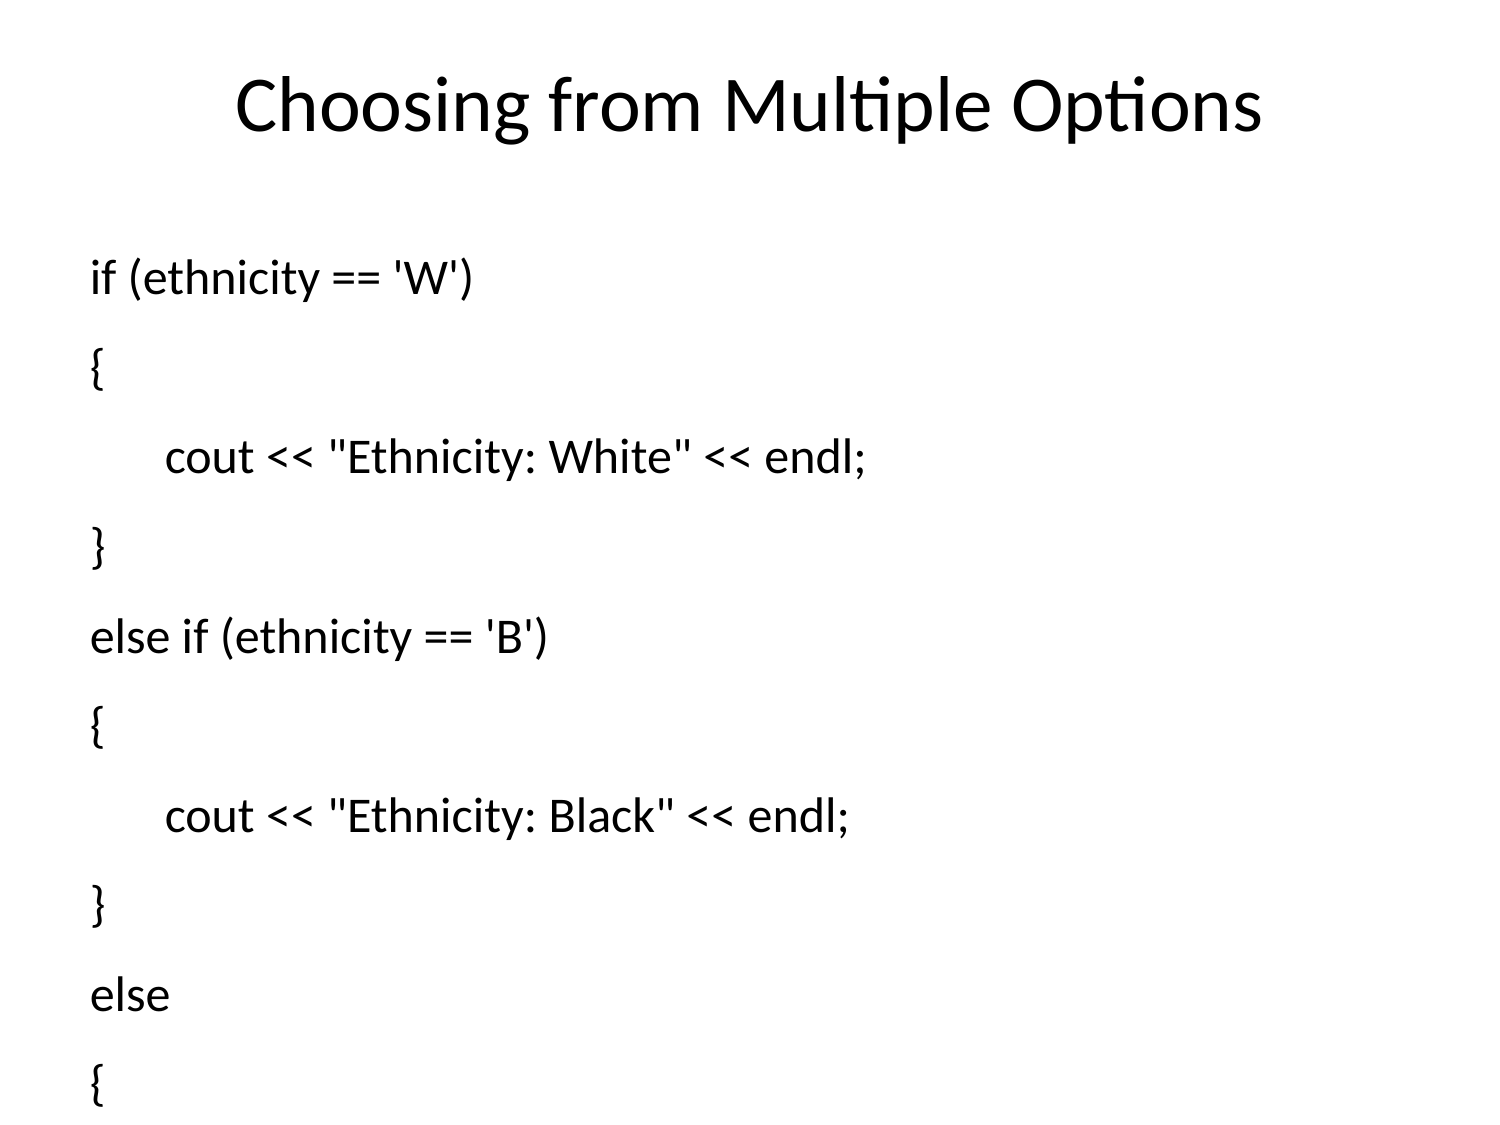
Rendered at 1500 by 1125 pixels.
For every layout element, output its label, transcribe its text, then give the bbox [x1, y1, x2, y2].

list if (ethnicity == 'W') { cout << "Ethnicity: White" << endl; } else if (ethnicity == 'B') { cout << "Ethnicity: Black" << endl; } else { cout << "Ethnicity: Other" << endl; } [75, 237, 1450, 1075]
title Choosing from Multiple Options [75, 45, 1425, 233]
